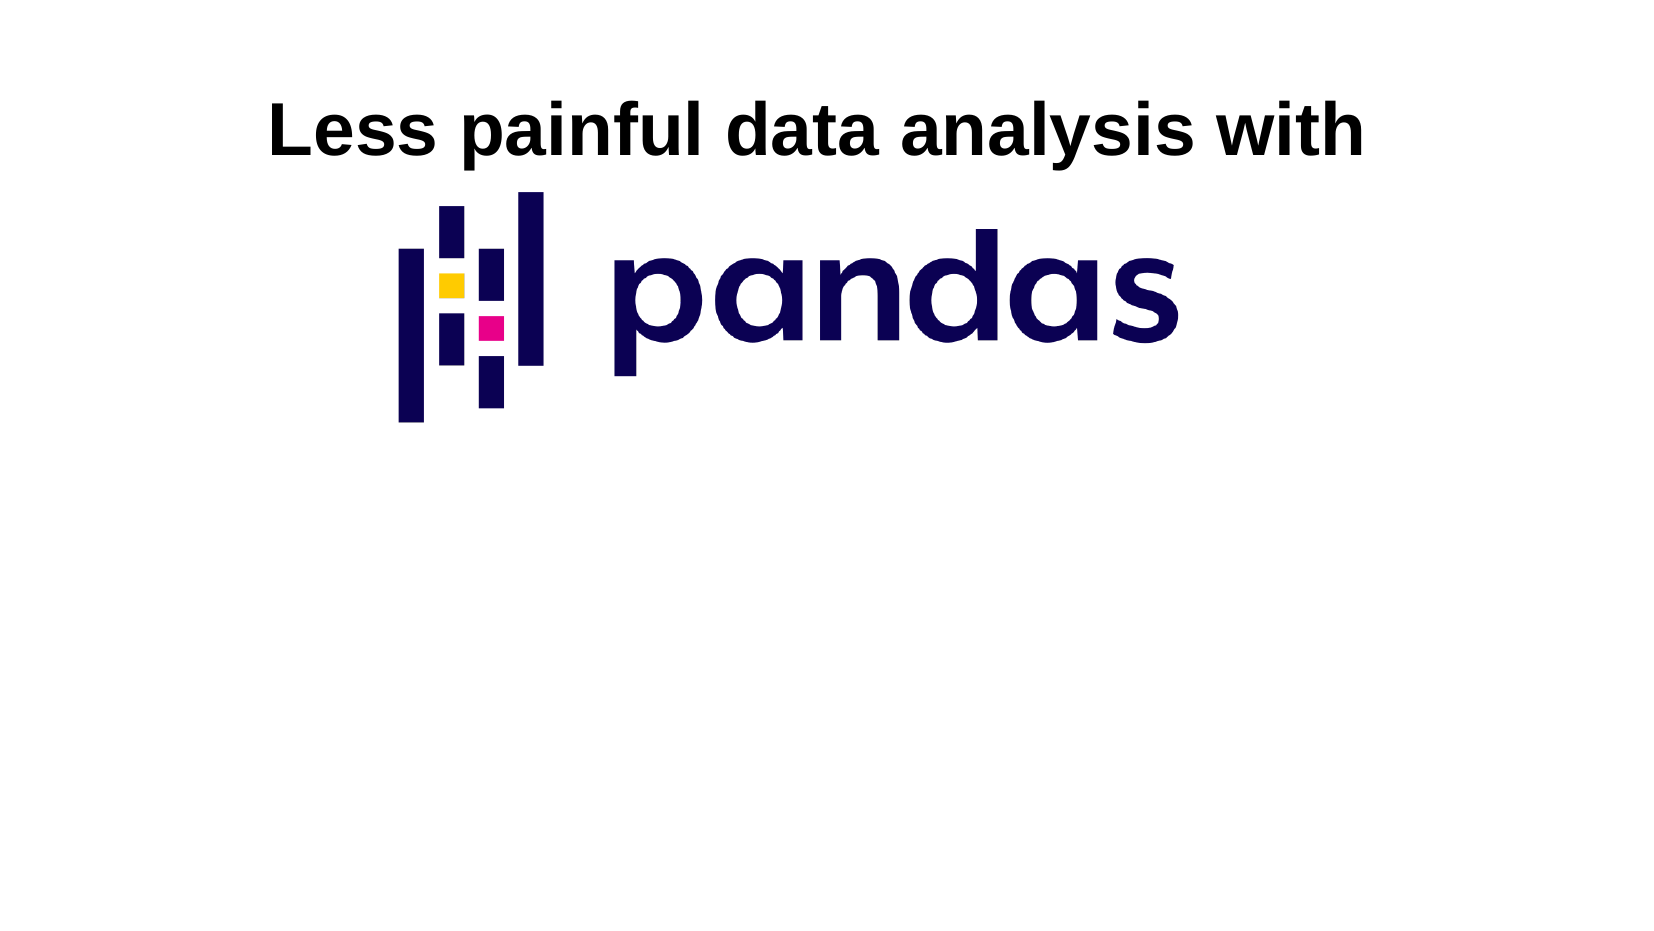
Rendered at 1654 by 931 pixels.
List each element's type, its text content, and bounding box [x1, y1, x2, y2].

subtitle Less painful data analysis with [60, 45, 1576, 214]
picture [360, 134, 1216, 481]
